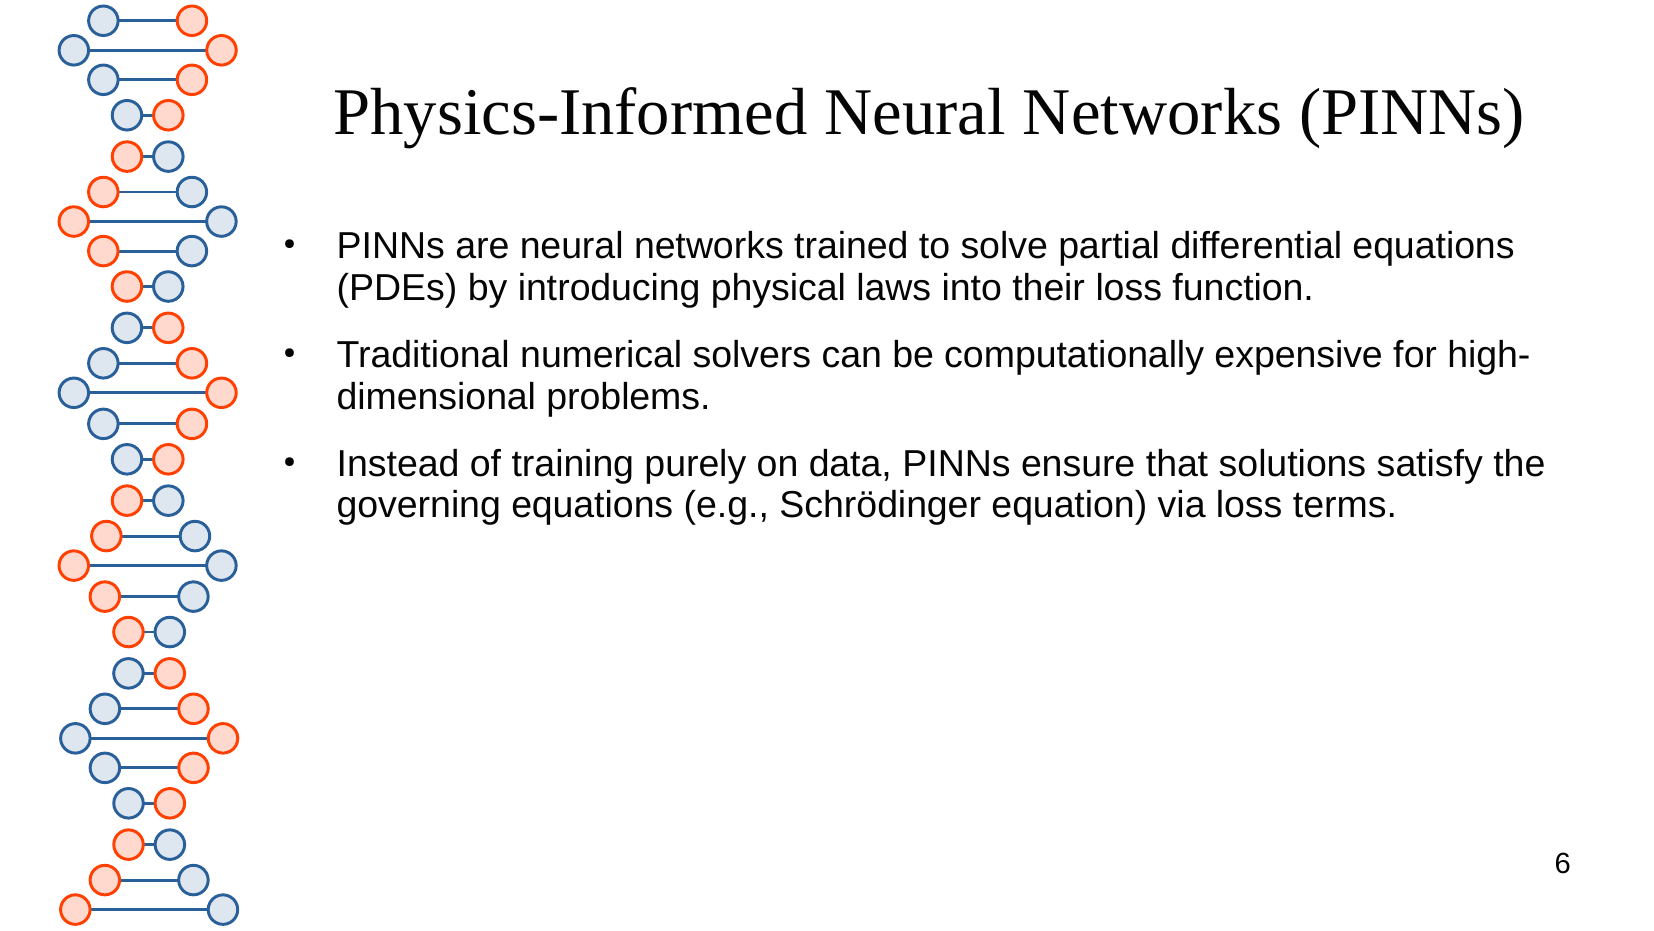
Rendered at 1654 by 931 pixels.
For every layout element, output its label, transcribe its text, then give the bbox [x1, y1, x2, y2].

title Physics-Informed Neural Networks (PINNs) [265, 35, 1595, 189]
list PINNs are neural networks trained to solve partial differential equations (PDEs) by introducing physical laws into their loss function. Traditional numerical solvers can be computationally expensive for high-dimensional problems. Instead of training purely on data, PINNs ensure that solutions satisfy the governing equations (e.g., Schrödinger equation) via loss terms. [265, 224, 1595, 764]
